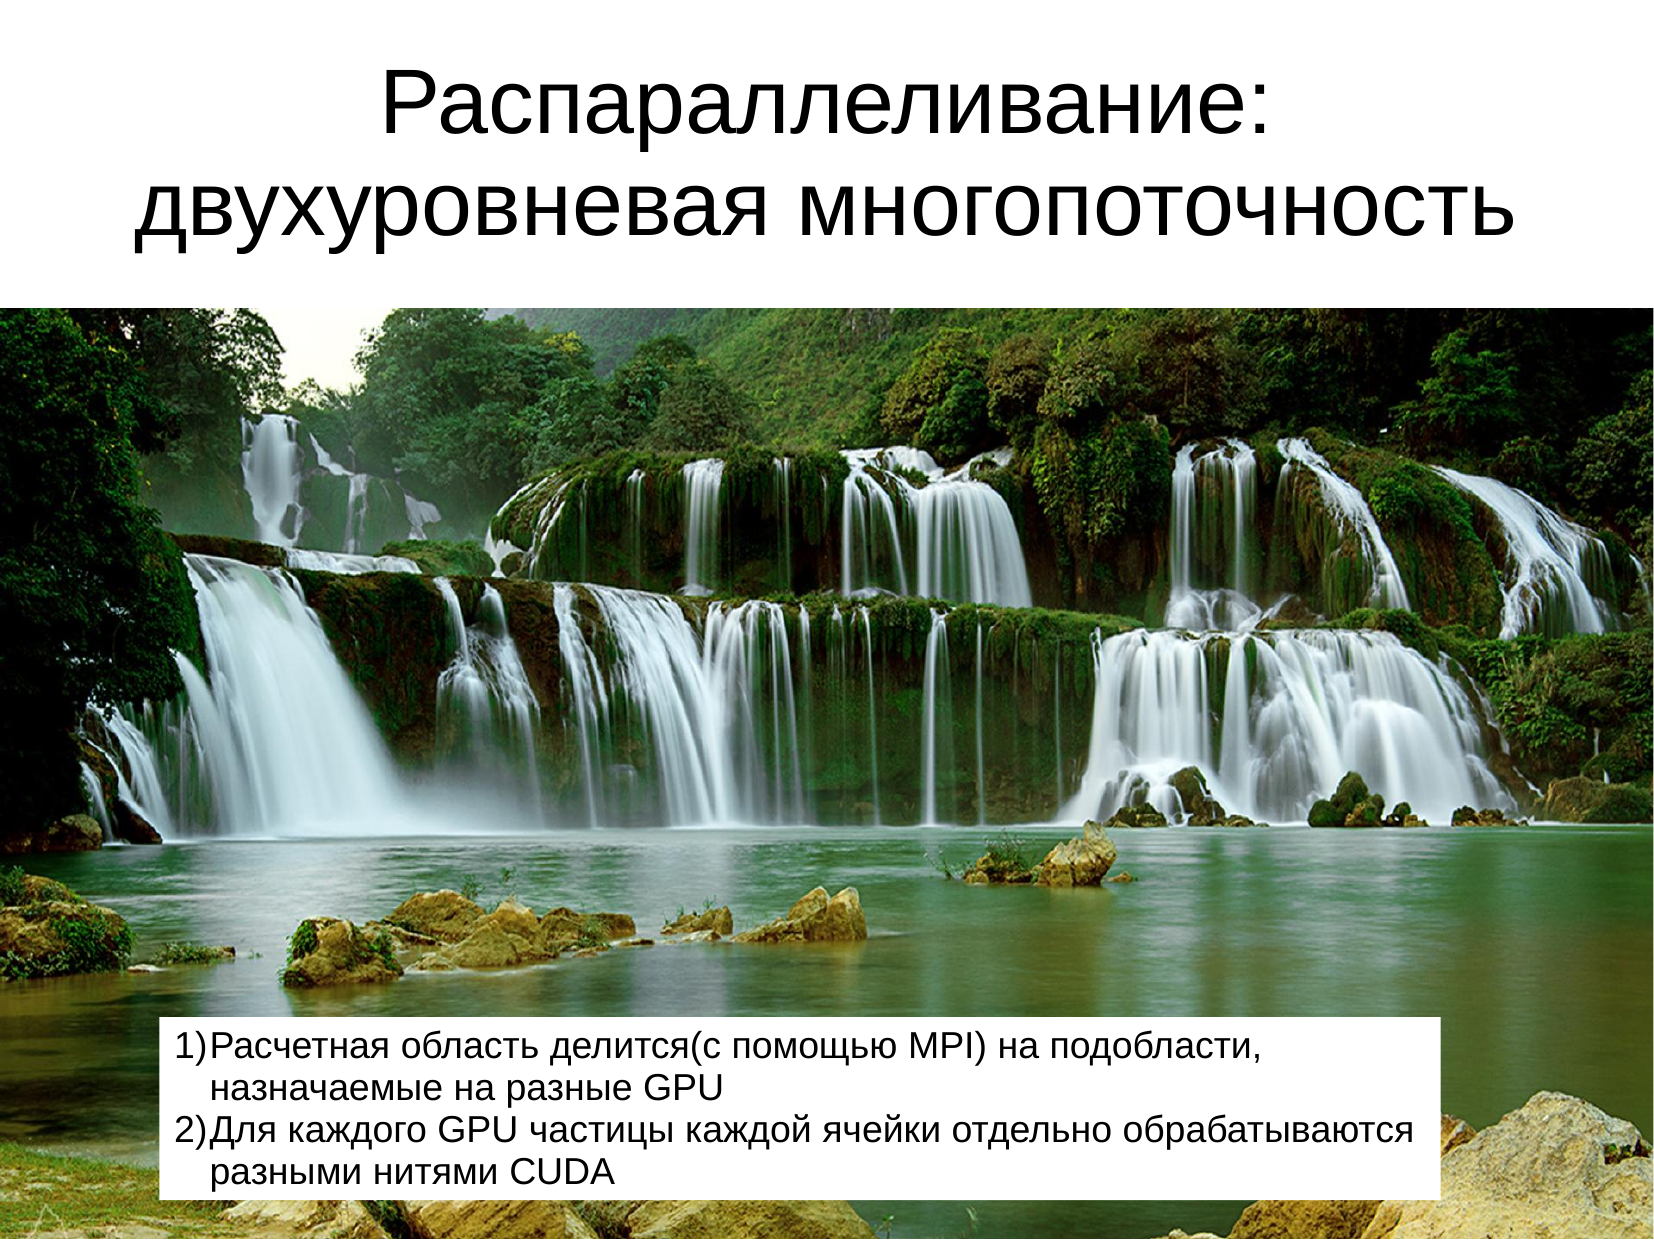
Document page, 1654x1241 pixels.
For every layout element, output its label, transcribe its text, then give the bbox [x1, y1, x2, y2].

picture [0, 308, 1654, 1239]
title Распараллеливание: двухуровневая многопоточность [82, 49, 1571, 257]
text_box Расчетная область делится(с помощью MPI) на подобласти, назначаемые на разные GPU Для каждого GPU частицы каждой ячейки отдельно обрабатываются разными нитями CUDA [159, 1017, 1441, 1201]
